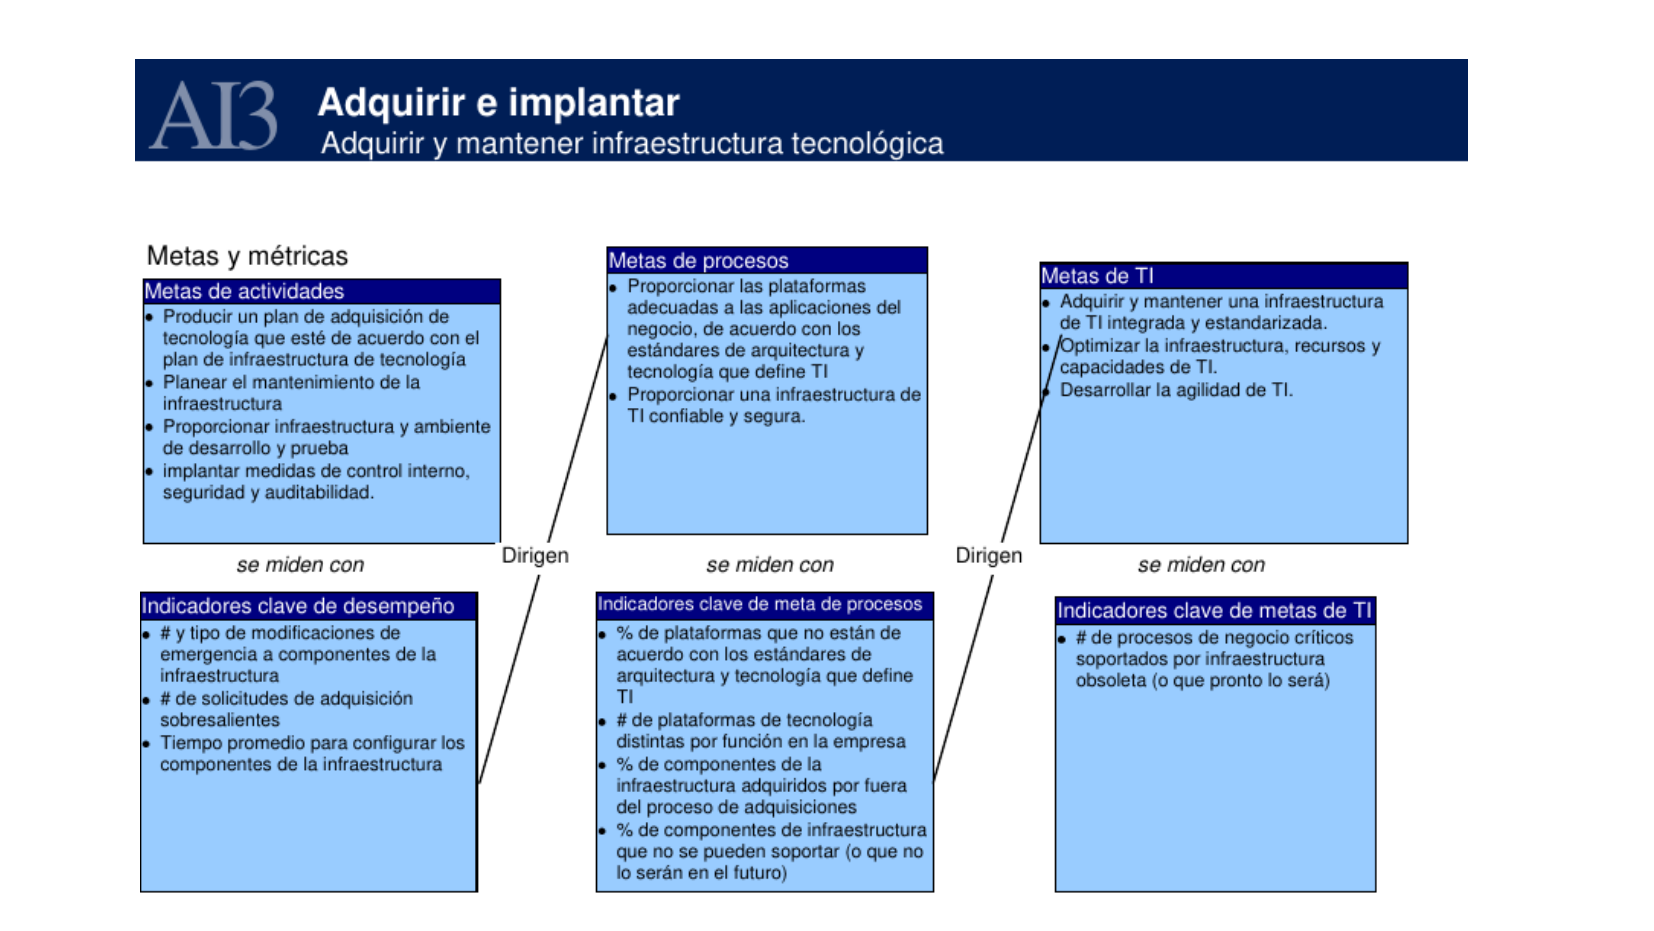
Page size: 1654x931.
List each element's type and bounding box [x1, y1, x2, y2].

picture [140, 239, 1415, 902]
picture [135, 59, 1468, 164]
